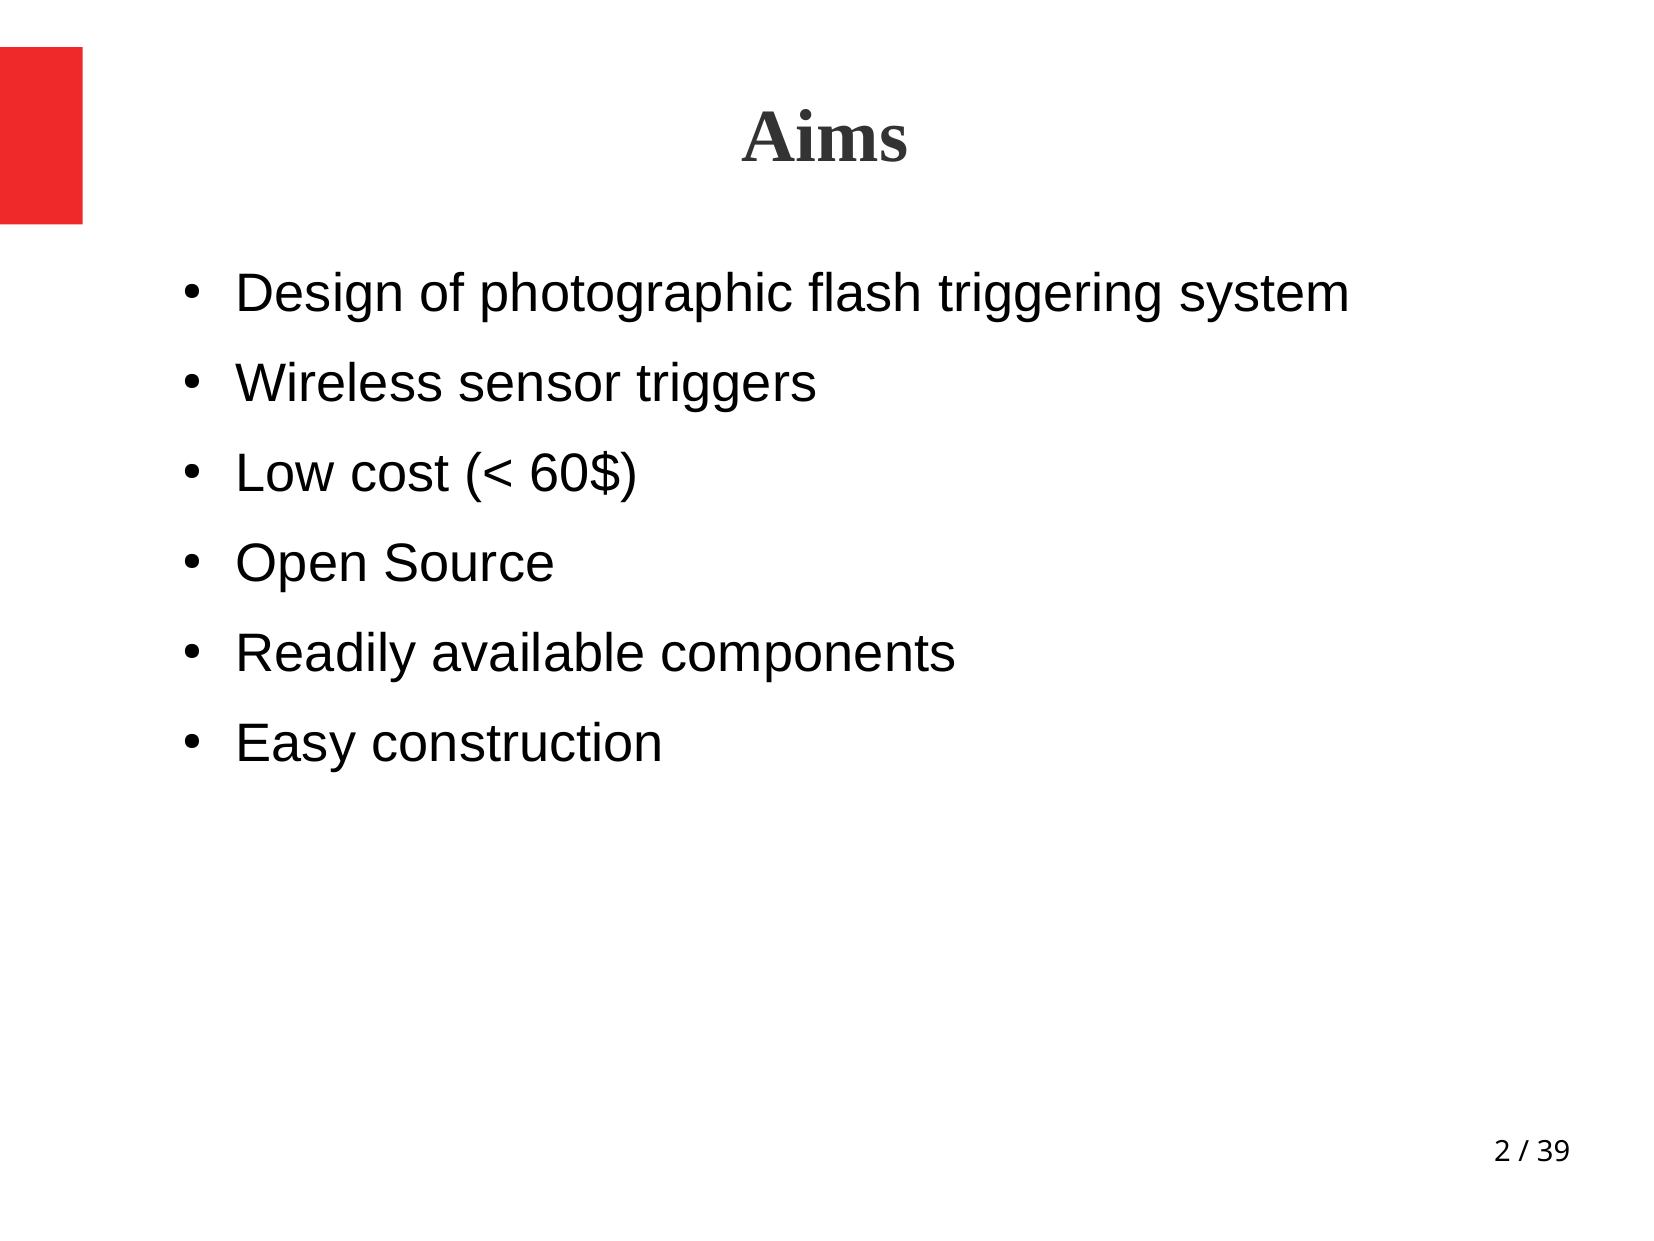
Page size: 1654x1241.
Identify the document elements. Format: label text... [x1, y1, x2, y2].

title Aims [150, 46, 1501, 226]
text_box Design of photographic flash triggering system Wireless sensor triggers Low cost (< 60$) Open Source Readily available components Easy construction [150, 255, 1501, 961]
